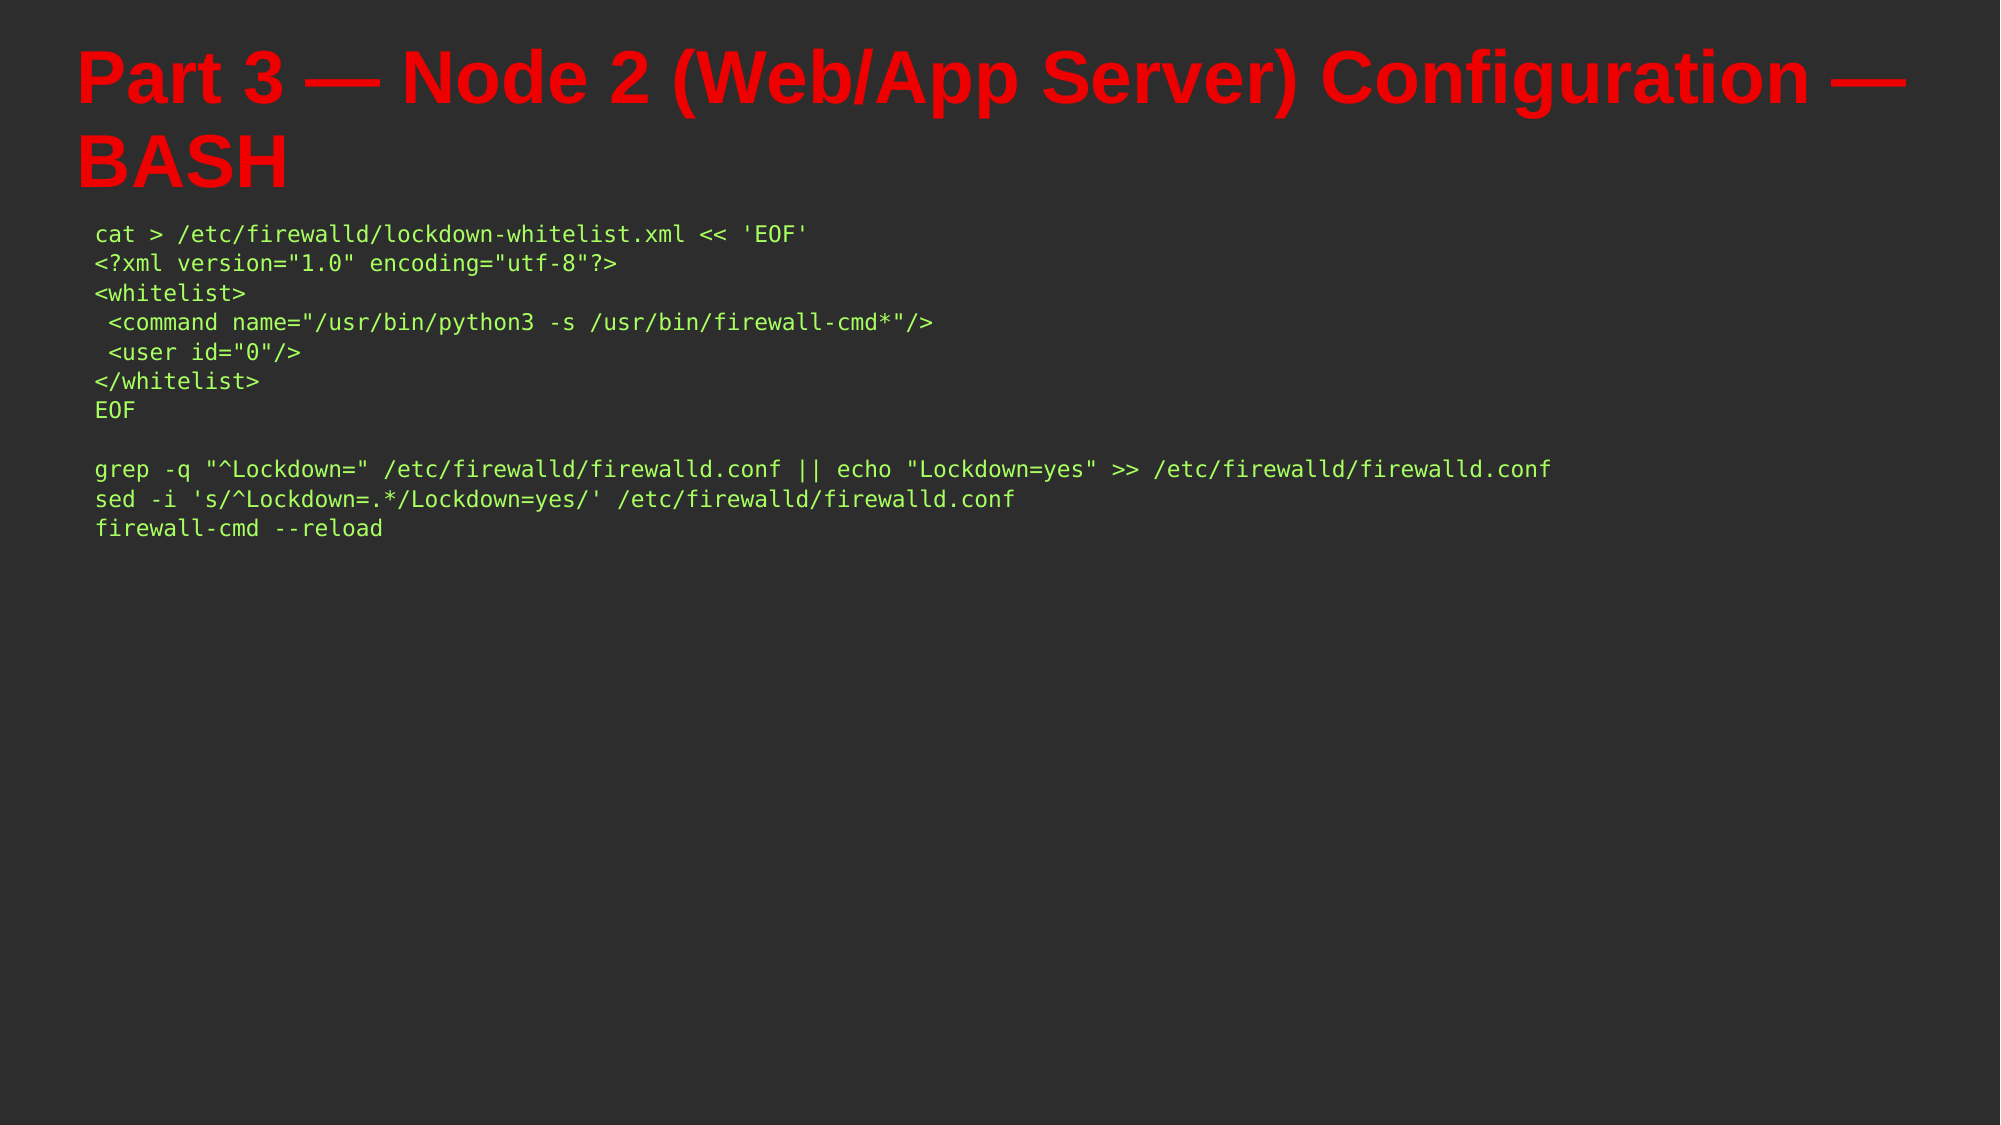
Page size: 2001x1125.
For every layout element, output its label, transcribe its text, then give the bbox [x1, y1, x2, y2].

text_box cat > /etc/firewalld/lockdown-whitelist.xml << 'EOF' <?xml version="1.0" encoding="utf-8"?> <whitelist> <command name="/usr/bin/python3 -s /usr/bin/firewall-cmd*"/> <user id="0"/> </whitelist> EOF grep -q "^Lockdown=" /etc/firewalld/firewalld.conf || echo "Lockdown=yes" >> /etc/firewalld/firewalld.conf sed -i 's/^Lockdown=.*/Lockdown=yes/' /etc/firewalld/firewalld.conf firewall-cmd --reload [59, 194, 1942, 1093]
text_box Part 3 — Node 2 (Web/App Server) Configuration — BASH [59, 23, 1942, 178]
